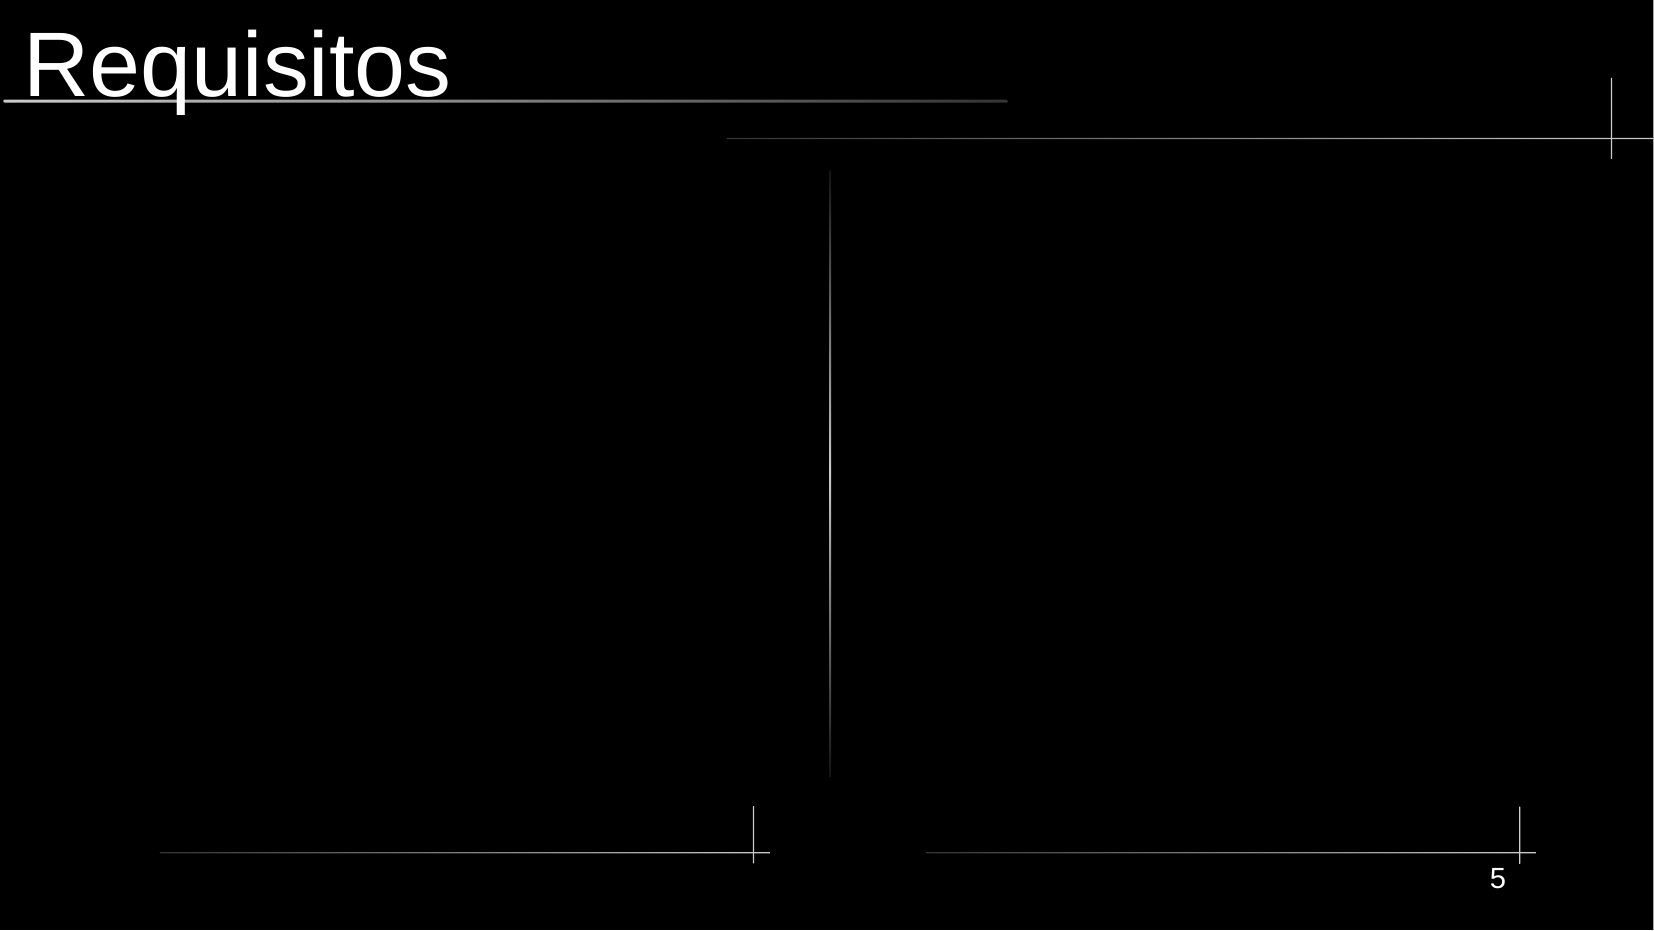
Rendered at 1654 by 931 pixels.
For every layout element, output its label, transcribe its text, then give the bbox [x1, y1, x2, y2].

title Requisitos [23, 11, 1589, 119]
